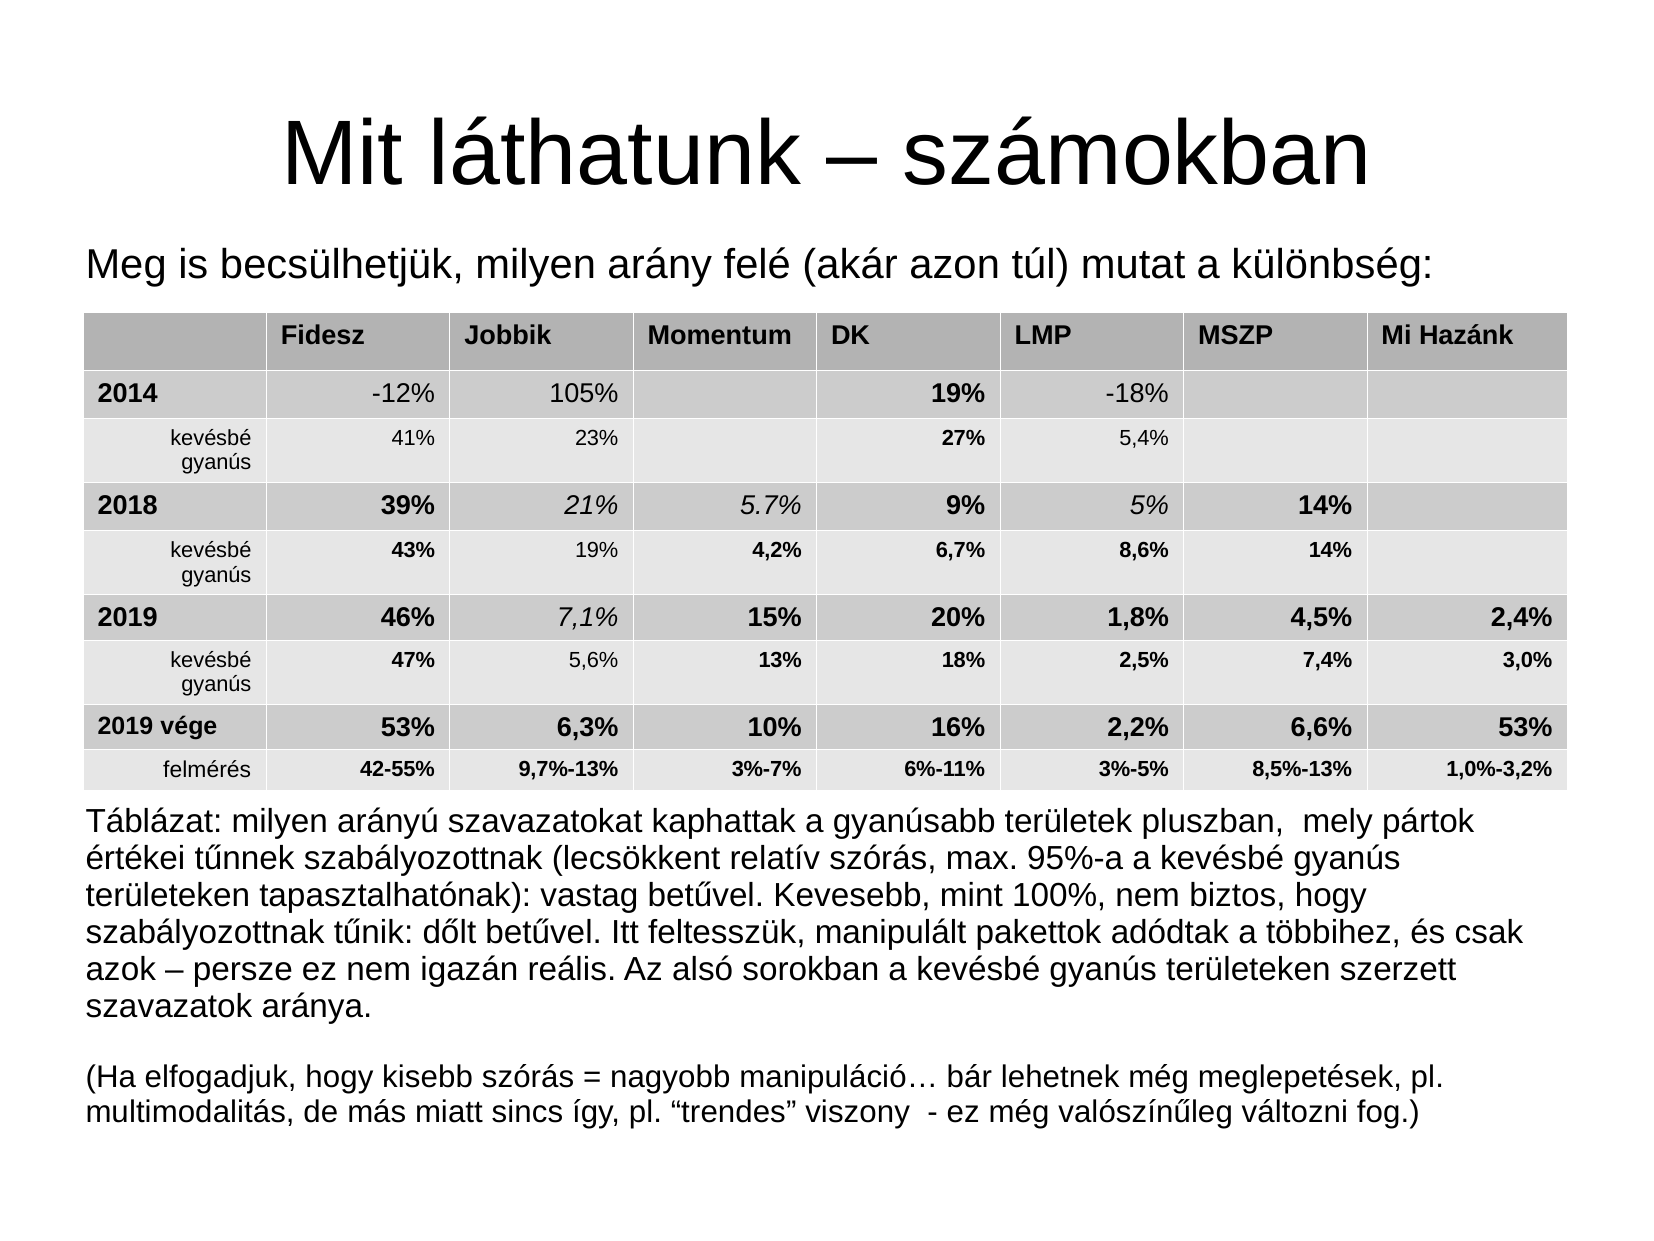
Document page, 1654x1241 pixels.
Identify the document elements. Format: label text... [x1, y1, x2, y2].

table_cell 6,3% [450, 705, 633, 749]
table_cell 42-55% [267, 750, 449, 790]
table_cell 15% [634, 595, 816, 640]
table_cell [1368, 371, 1567, 418]
table_cell [634, 419, 816, 482]
table_cell -12% [267, 371, 449, 418]
table_cell 18% [817, 641, 1000, 704]
table_cell 6%-11% [817, 750, 1000, 790]
table_cell 7,1% [450, 595, 633, 640]
table_cell 14% [1184, 531, 1367, 594]
table_cell 43% [267, 531, 449, 594]
text_box Táblázat: milyen arányú szavazatokat kaphattak a gyanúsabb területek pluszban, mely pártok értékei tűnnek szabályozottnak (lecsökkent relatív szórás, max. 95%-a a kevésbé gyanús területeken tapasztalhatónak): vastag betűvel. Kevesebb, mint 100%, nem biztos, hogy szabályozottnak tűnik: dőlt betűvel. Itt feltesszük, manipulált pakettok adódtak a többihez, és csak azok – persze ez nem igazán reális. Az alsó sorokban a kevésbé gyanús területeken szerzett szavazatok aránya. (Ha elfogadjuk, hogy kisebb szórás = nagyobb manipuláció… bár lehetnek még meglepetések, pl. multimodalitás, de más miatt sincs így, pl. “trendes” viszony - ez még valószínűleg változni fog.) [70, 794, 1571, 1171]
table_cell 2014 [84, 371, 266, 418]
table_cell 2018 [84, 483, 266, 530]
table_cell [1368, 531, 1567, 594]
table_cell 4,2% [634, 531, 816, 594]
table_cell 5% [1001, 483, 1183, 530]
table_header Momentum [634, 313, 816, 370]
table_cell 4,5% [1184, 595, 1367, 640]
table_cell [1368, 419, 1567, 482]
table_cell 1,8% [1001, 595, 1183, 640]
table_cell 20% [817, 595, 1000, 640]
table_header LMP [1001, 313, 1183, 370]
table_cell 47% [267, 641, 449, 704]
table_cell 2,5% [1001, 641, 1183, 704]
table_cell 7,4% [1184, 641, 1367, 704]
table_cell kevésbé gyanús [84, 419, 266, 482]
table_cell 9% [817, 483, 1000, 530]
table_cell 46% [267, 595, 449, 640]
table_cell 27% [817, 419, 1000, 482]
table_header DK [817, 313, 1000, 370]
table_cell kevésbé gyanús [84, 641, 266, 704]
table_cell 6,6% [1184, 705, 1367, 749]
table_cell 53% [267, 705, 449, 749]
table_cell 2,2% [1001, 705, 1183, 749]
table_cell 3%-7% [634, 750, 816, 790]
table_cell kevésbé gyanús [84, 531, 266, 594]
table_cell 39% [267, 483, 449, 530]
table_cell 2,4% [1368, 595, 1567, 640]
table_header MSZP [1184, 313, 1367, 370]
table_cell 6,7% [817, 531, 1000, 594]
title Mit láthatunk – számokban [82, 31, 1571, 274]
table_cell 105% [450, 371, 633, 418]
table_cell 13% [634, 641, 816, 704]
table_cell felmérés [84, 750, 266, 790]
table_cell 14% [1184, 483, 1367, 530]
table_cell 2019 [84, 595, 266, 640]
table_cell 19% [450, 531, 633, 594]
table_cell -18% [1001, 371, 1183, 418]
table_cell 21% [450, 483, 633, 530]
table_cell [1368, 483, 1567, 530]
table_cell 3,0% [1368, 641, 1567, 704]
table_cell 3%-5% [1001, 750, 1183, 790]
table_cell 9,7%-13% [450, 750, 633, 790]
table_cell 2019 vége [84, 705, 266, 749]
table_cell 1,0%-3,2% [1368, 750, 1567, 790]
table_header Mi Hazánk [1368, 313, 1567, 370]
table_cell 41% [267, 419, 449, 482]
table_cell 16% [817, 705, 1000, 749]
table_header Fidesz [267, 313, 449, 370]
table_cell 8,5%-13% [1184, 750, 1367, 790]
table_cell 53% [1368, 705, 1567, 749]
table_header Jobbik [450, 313, 633, 370]
text_box Meg is becsülhetjük, milyen arány felé (akár azon túl) mutat a különbség: [70, 233, 1524, 296]
table_cell 23% [450, 419, 633, 482]
table_header [84, 313, 266, 370]
table_cell 19% [817, 371, 1000, 418]
table_cell 5,4% [1001, 419, 1183, 482]
table_cell [634, 371, 816, 418]
table_cell 10% [634, 705, 816, 749]
table_cell [1184, 419, 1367, 482]
table_cell 5.7% [634, 483, 816, 530]
table_cell [1184, 371, 1367, 418]
table_cell 5,6% [450, 641, 633, 704]
table_cell 8,6% [1001, 531, 1183, 594]
